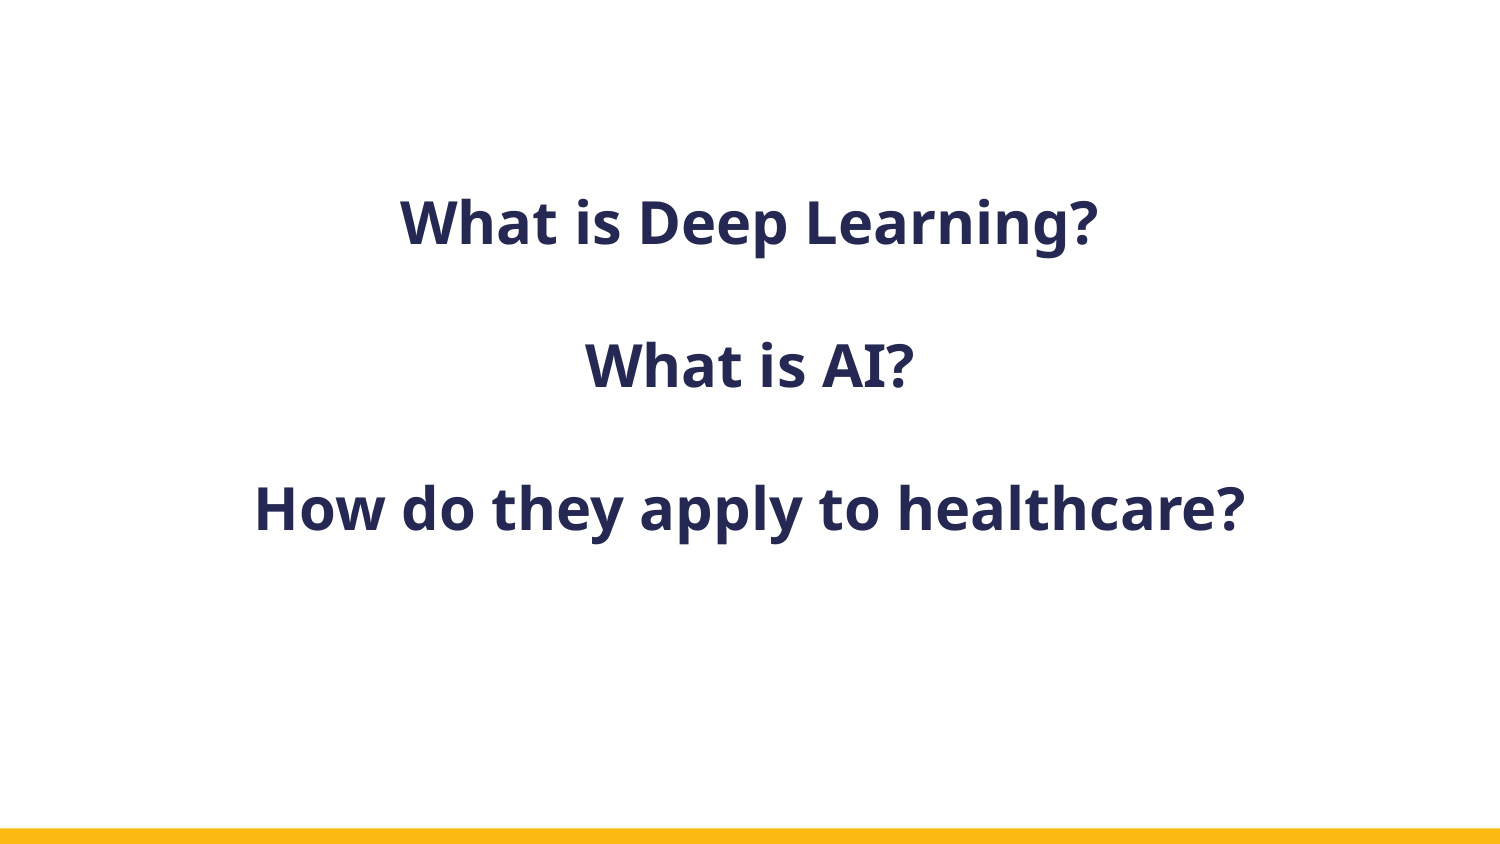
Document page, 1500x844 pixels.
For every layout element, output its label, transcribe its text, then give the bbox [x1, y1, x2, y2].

title What is Deep Learning? What is AI? How do they apply to healthcare? [0, 171, 1500, 550]
